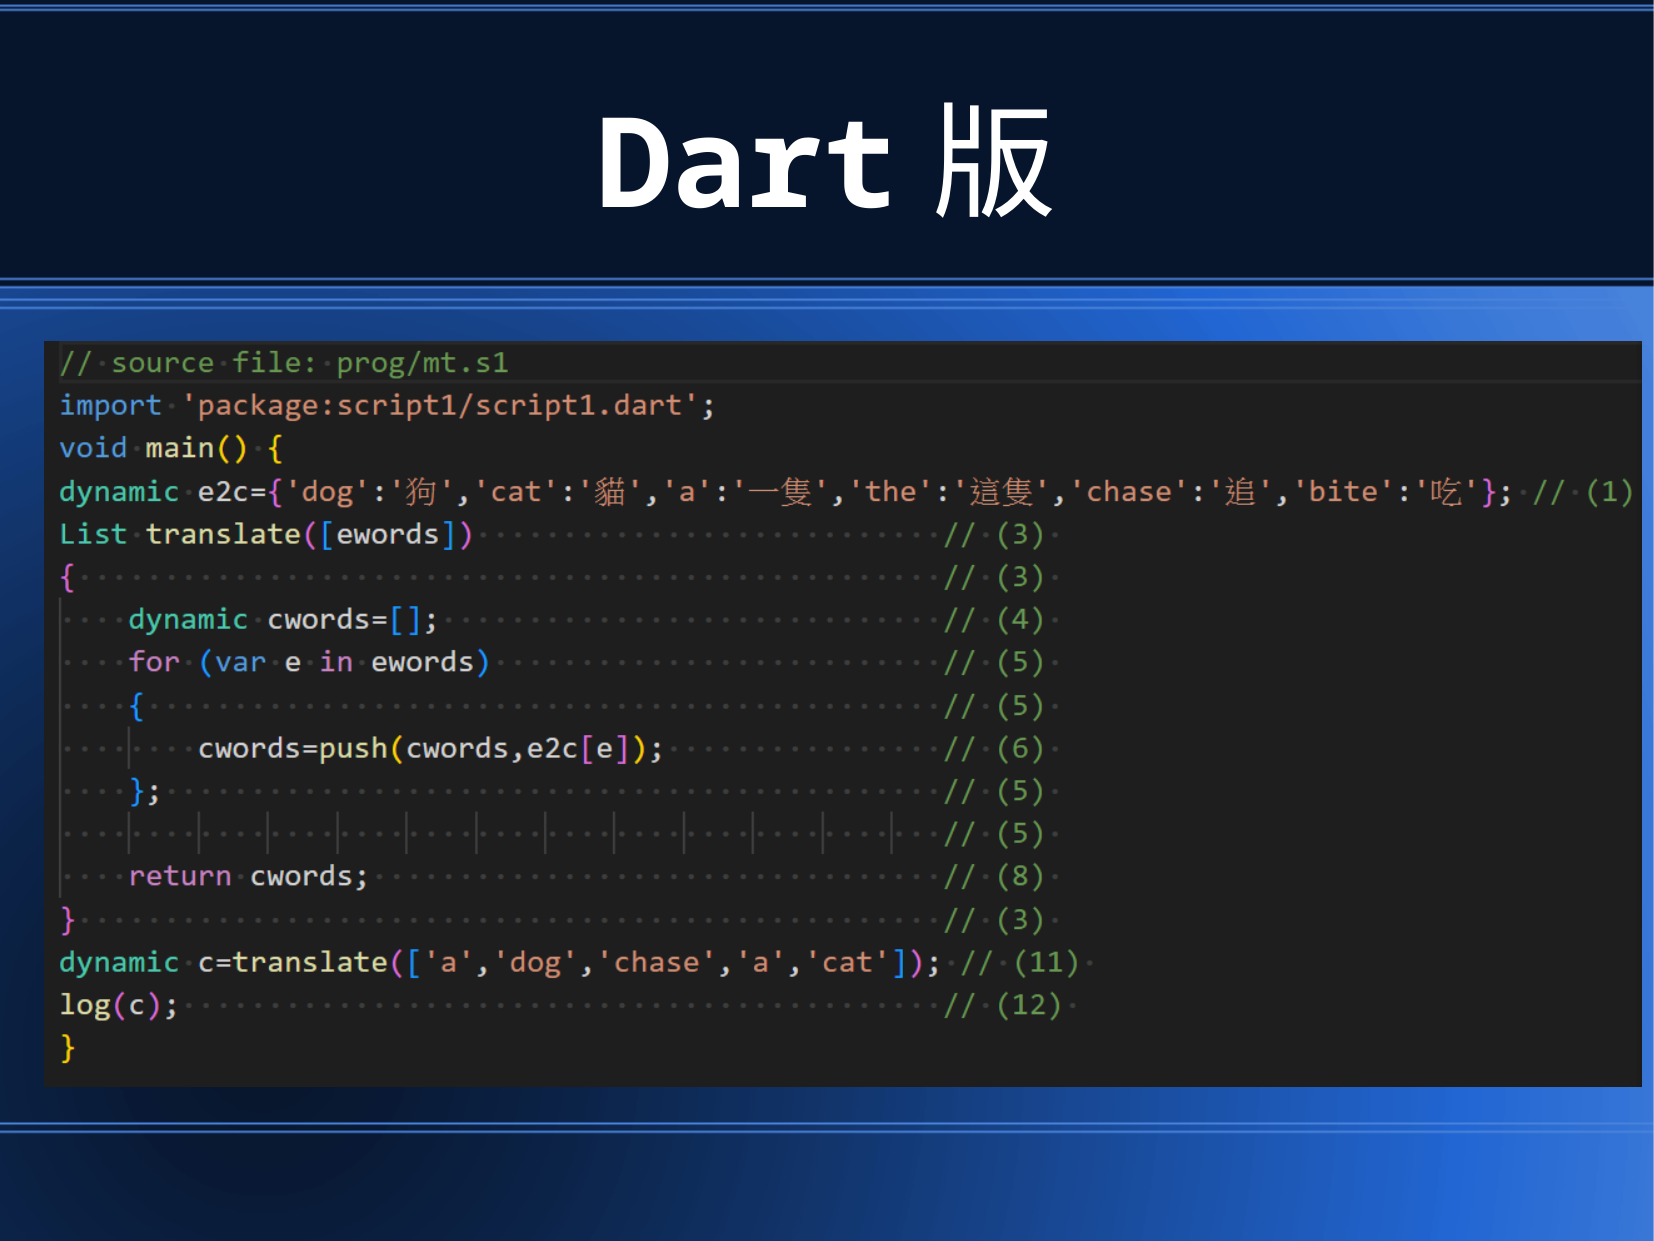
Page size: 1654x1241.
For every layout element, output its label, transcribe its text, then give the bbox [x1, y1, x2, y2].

title Dart版 [82, 49, 1571, 257]
picture [0, 0, 1654, 1241]
